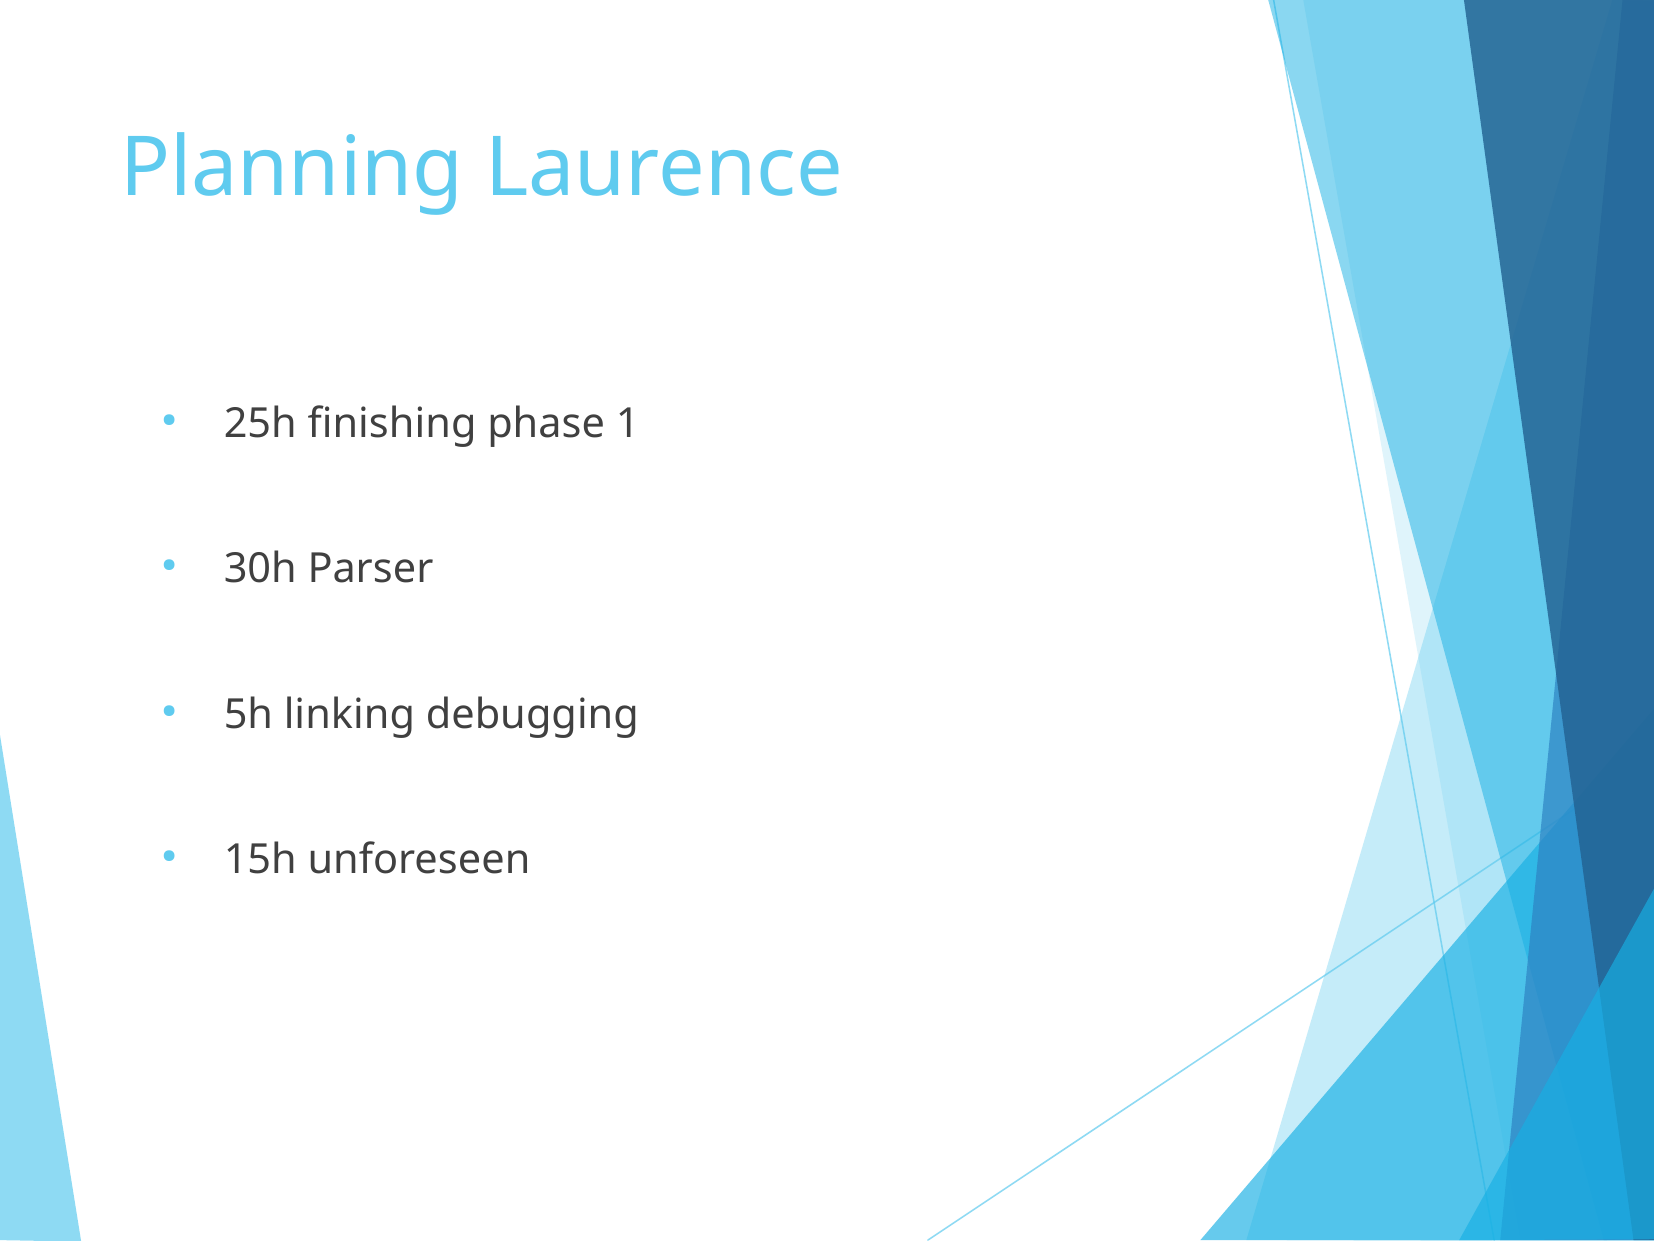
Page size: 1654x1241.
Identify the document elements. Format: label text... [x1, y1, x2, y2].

title Planning Laurence [105, 105, 931, 313]
list 25h finishing phase 1 30h Parser 5h linking debugging 15h unforeseen [146, 315, 1636, 1036]
